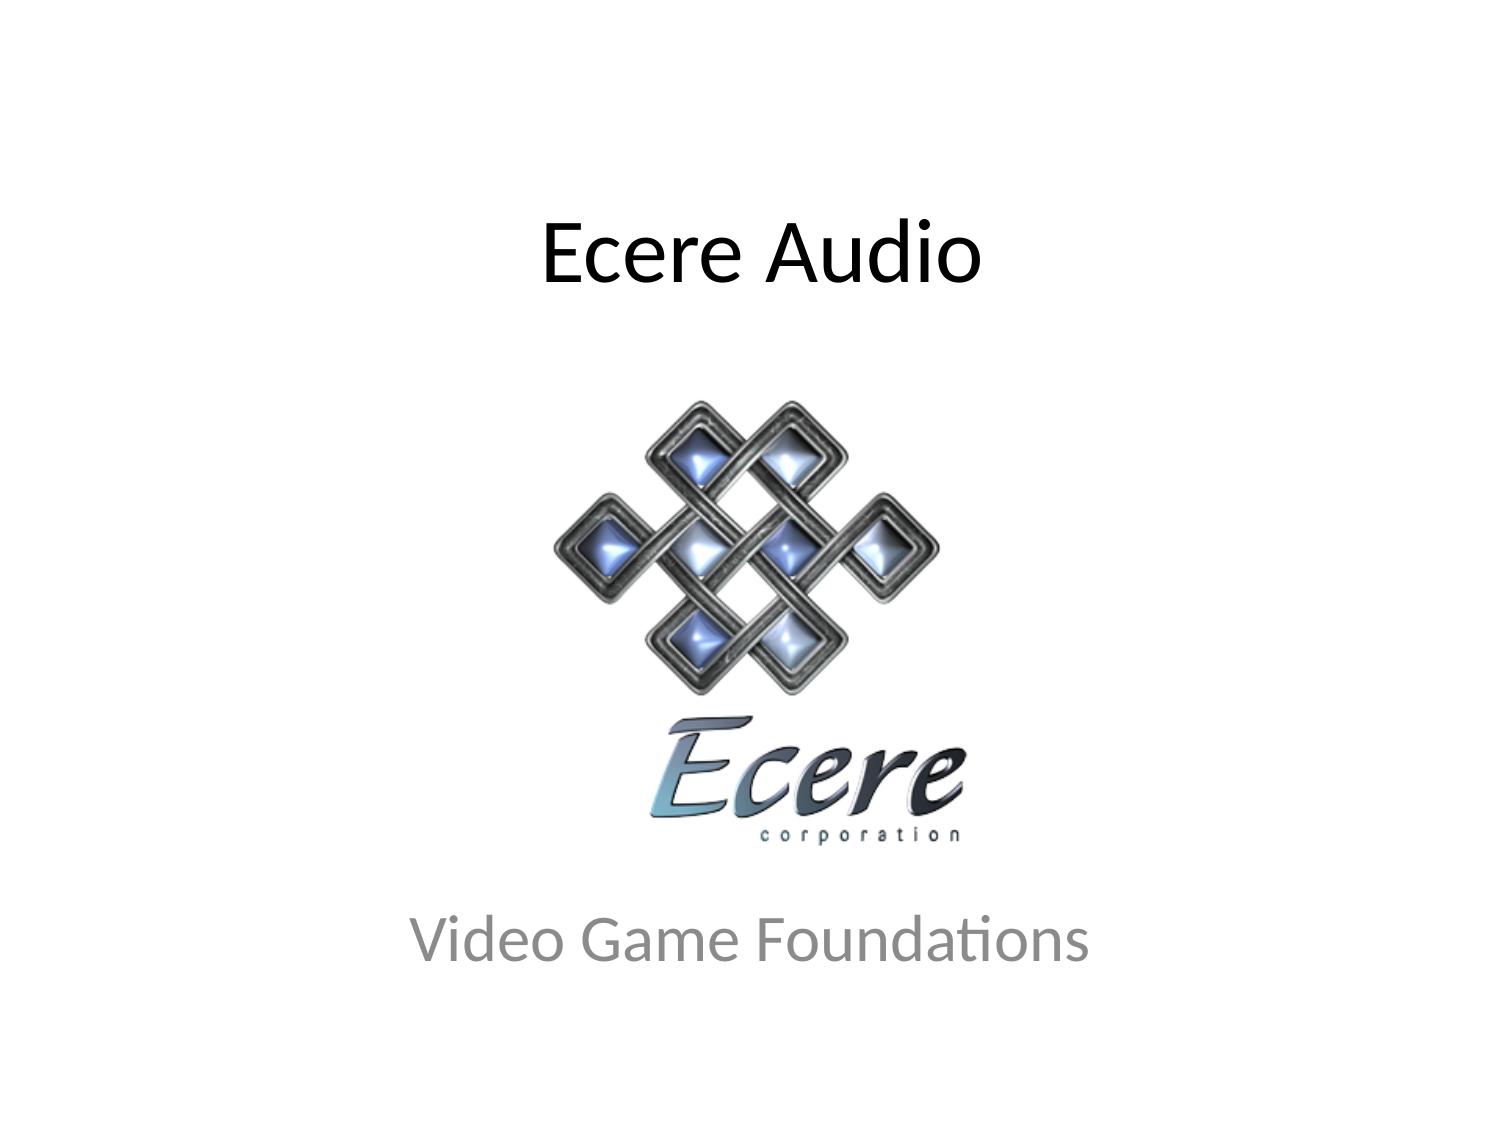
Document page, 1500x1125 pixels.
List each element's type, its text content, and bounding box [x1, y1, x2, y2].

title Ecere Audio [125, 125, 1400, 367]
picture [537, 387, 971, 857]
subtitle Video Game Foundations [137, 887, 1363, 1125]
